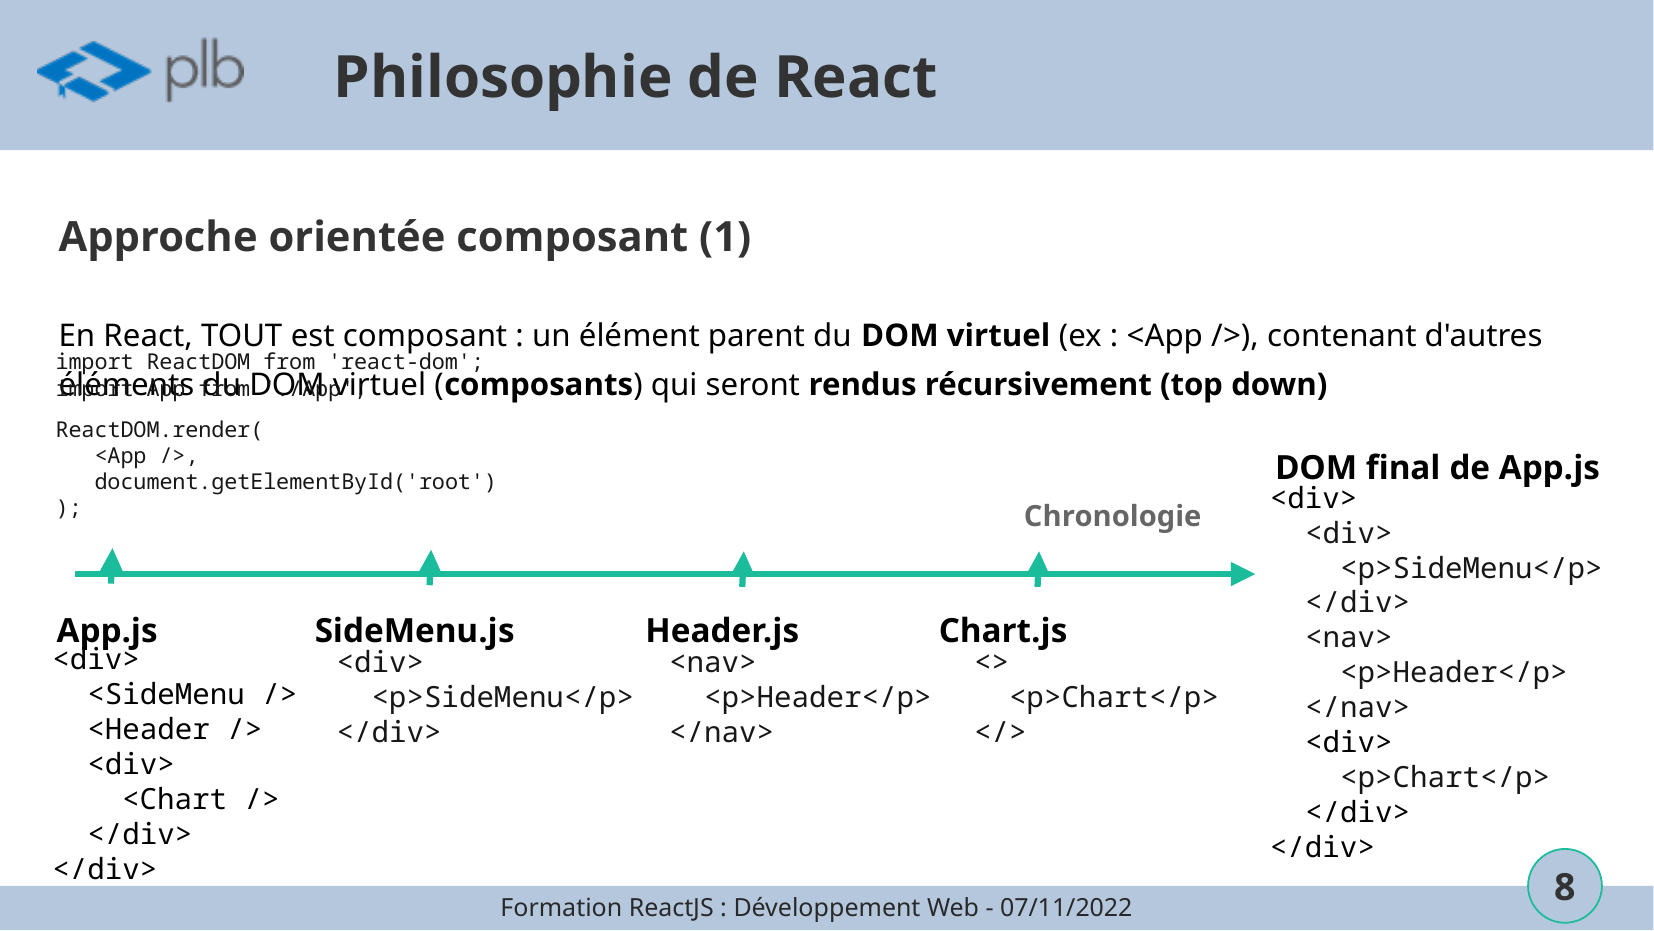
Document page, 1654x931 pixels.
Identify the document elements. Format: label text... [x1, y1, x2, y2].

text_box <nav> <p>Header</p> </nav> [654, 665, 959, 764]
text_box Approche orientée composant (1) En React, TOUT est composant : un élément parent du DOM virtuel (ex : <App />), contenant d'autres éléments du DOM virtuel (composants) qui seront rendus récursivement (top down) [58, 150, 1595, 413]
text_box App.js SideMenu.js Header.js Chart.js [56, 607, 1654, 665]
text_box <div> <div> <p>SideMenu</p> </div> <nav> <p>Header</p> </nav> <div> <p>Chart</p> </div> </div> [1255, 665, 1654, 931]
text_box <> <p>Chart</p> </> [959, 665, 1255, 764]
text_box <div> <SideMenu /> <Header /> <div> <Chart /> </div> </div> [37, 633, 528, 907]
text_box Chronologie [1001, 487, 1224, 543]
text_box Formation ReactJS : Développement Web - 07/11/2022 [461, 888, 1173, 926]
text_box <div> <div> <p>SideMenu</p> </div> <nav> <p>Header</p> </nav> <div> <p>Chart</p> </div> </div> [1255, 471, 1654, 607]
title Philosophie de React [333, 0, 1613, 151]
text_box import ReactDOM from 'react-dom'; import App from './App'; ReactDOM.render( <App />, document.getElementById('root') ); [40, 340, 668, 608]
picture [37, 33, 244, 113]
text_box DOM final de App.js [1275, 444, 1654, 471]
text_box <div> <p>SideMenu</p> </div> [321, 665, 654, 764]
